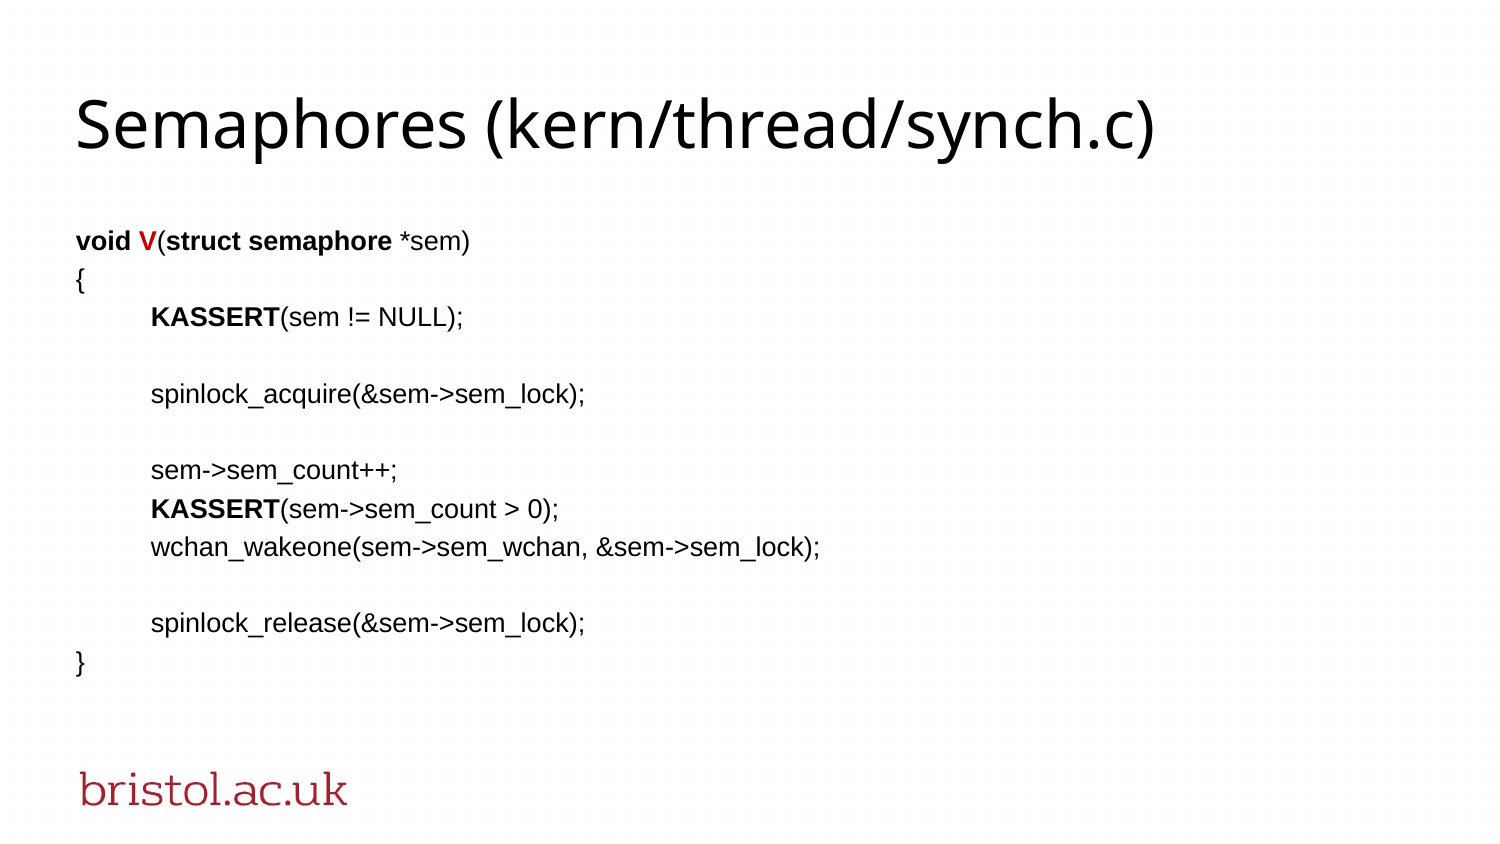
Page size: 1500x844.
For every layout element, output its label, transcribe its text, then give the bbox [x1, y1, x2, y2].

list void V(struct semaphore *sem) { KASSERT(sem != NULL); spinlock_acquire(&sem->sem_lock); sem->sem_count++; KASSERT(sem->sem_count > 0); wchan_wakeone(sem->sem_wchan, &sem->sem_lock); spinlock_release(&sem->sem_lock); } [60, 224, 1440, 699]
title Semaphores (kern/thread/synch.c) [60, 44, 1440, 209]
